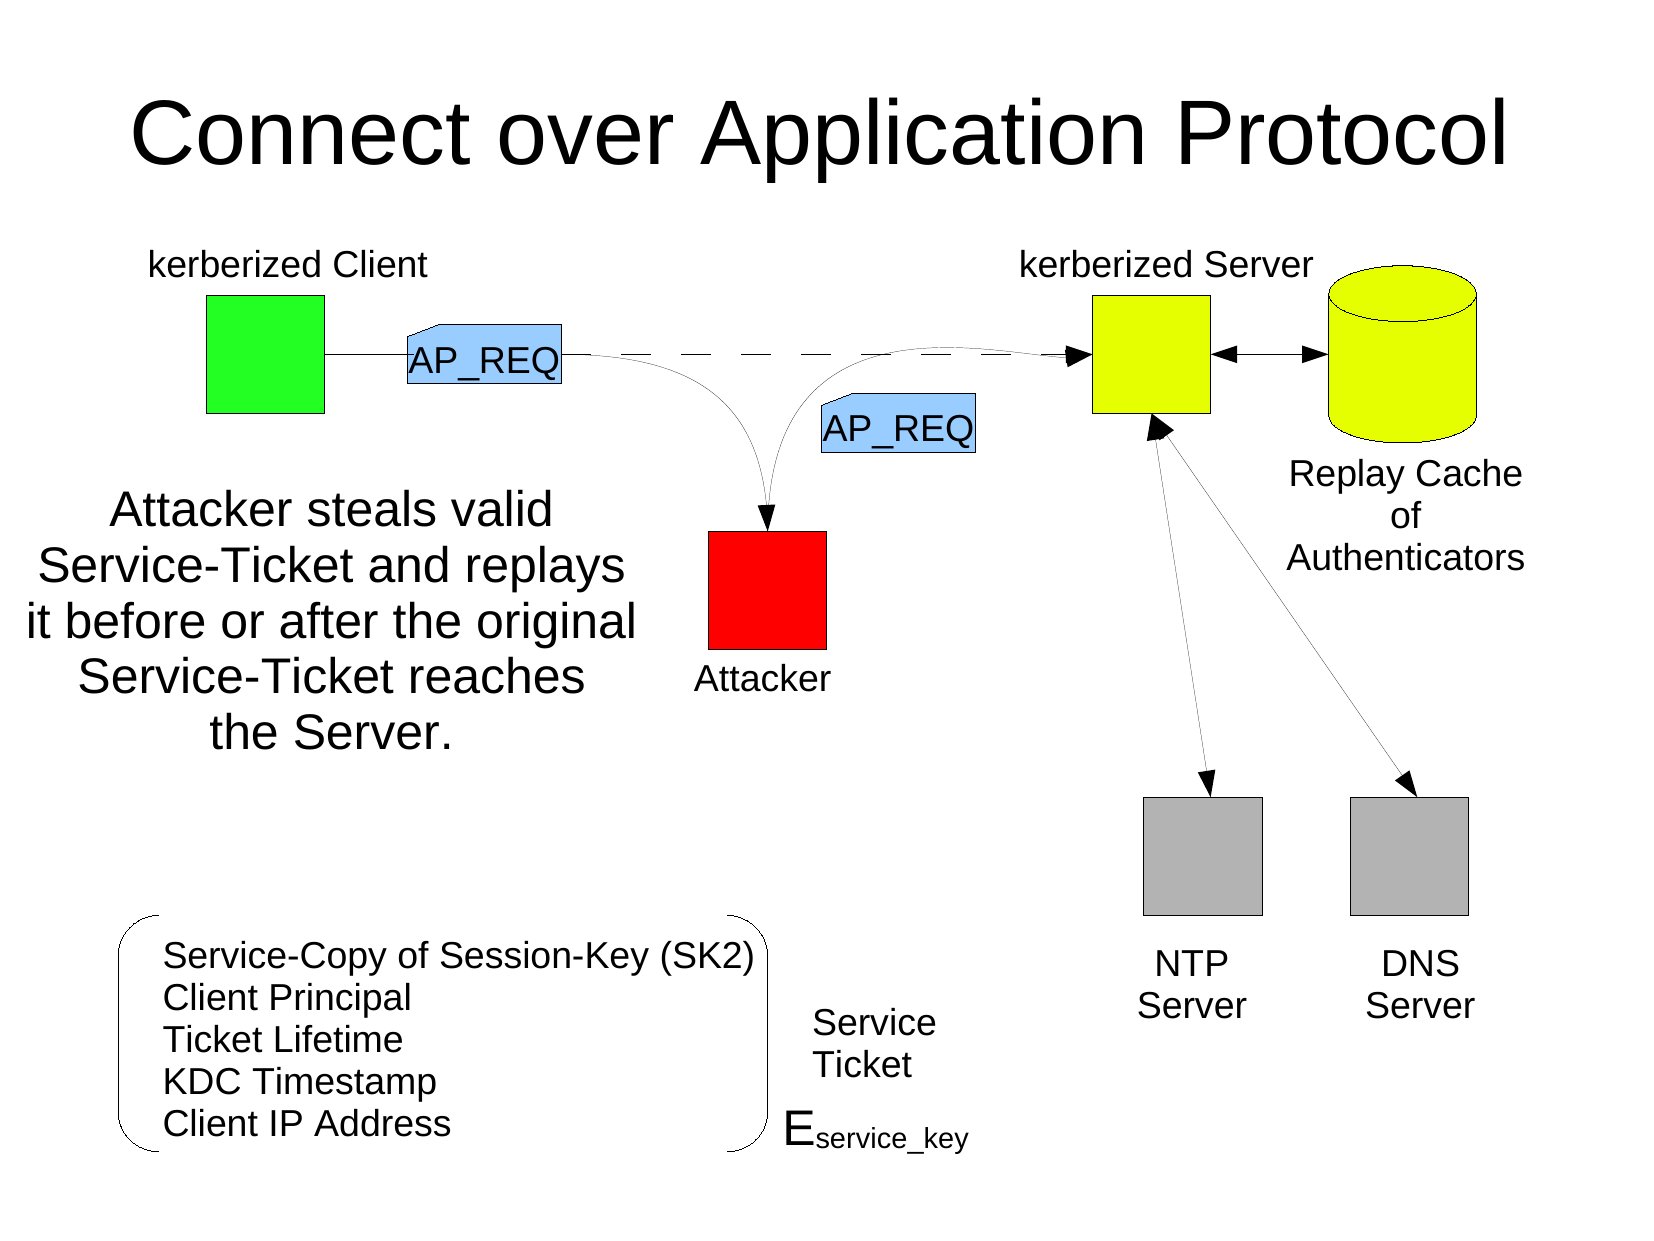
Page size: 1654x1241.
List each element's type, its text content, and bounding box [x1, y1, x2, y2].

text_box AP_REQ [407, 324, 562, 384]
text_box kerberized Server [1003, 236, 1359, 294]
text_box Service Ticket [797, 993, 975, 1093]
text_box Attacker steals valid Service-Ticket and replays it before or after the original Service-Ticket reaches the Server. [10, 474, 639, 768]
text_box kerberized Client [132, 236, 440, 294]
text_box [1143, 797, 1263, 916]
text_box DNS Server [1350, 934, 1489, 1034]
text_box Eservice_key [767, 1092, 1004, 1182]
text_box Replay Cache of Authenticators [1271, 445, 1537, 586]
text_box [1328, 265, 1477, 443]
text_box AP_REQ [821, 393, 976, 453]
text_box [1350, 797, 1469, 916]
text_box [1092, 295, 1211, 414]
title Connect over Application Protocol [76, 29, 1565, 237]
text_box [206, 295, 325, 414]
text_box Service-Copy of Session-Key (SK2) Client Principal Ticket Lifetime KDC Timestamp Client IP Address [147, 926, 798, 1152]
text_box [708, 531, 827, 649]
text_box NTP Server [1122, 934, 1261, 1034]
text_box Attacker [679, 649, 857, 707]
